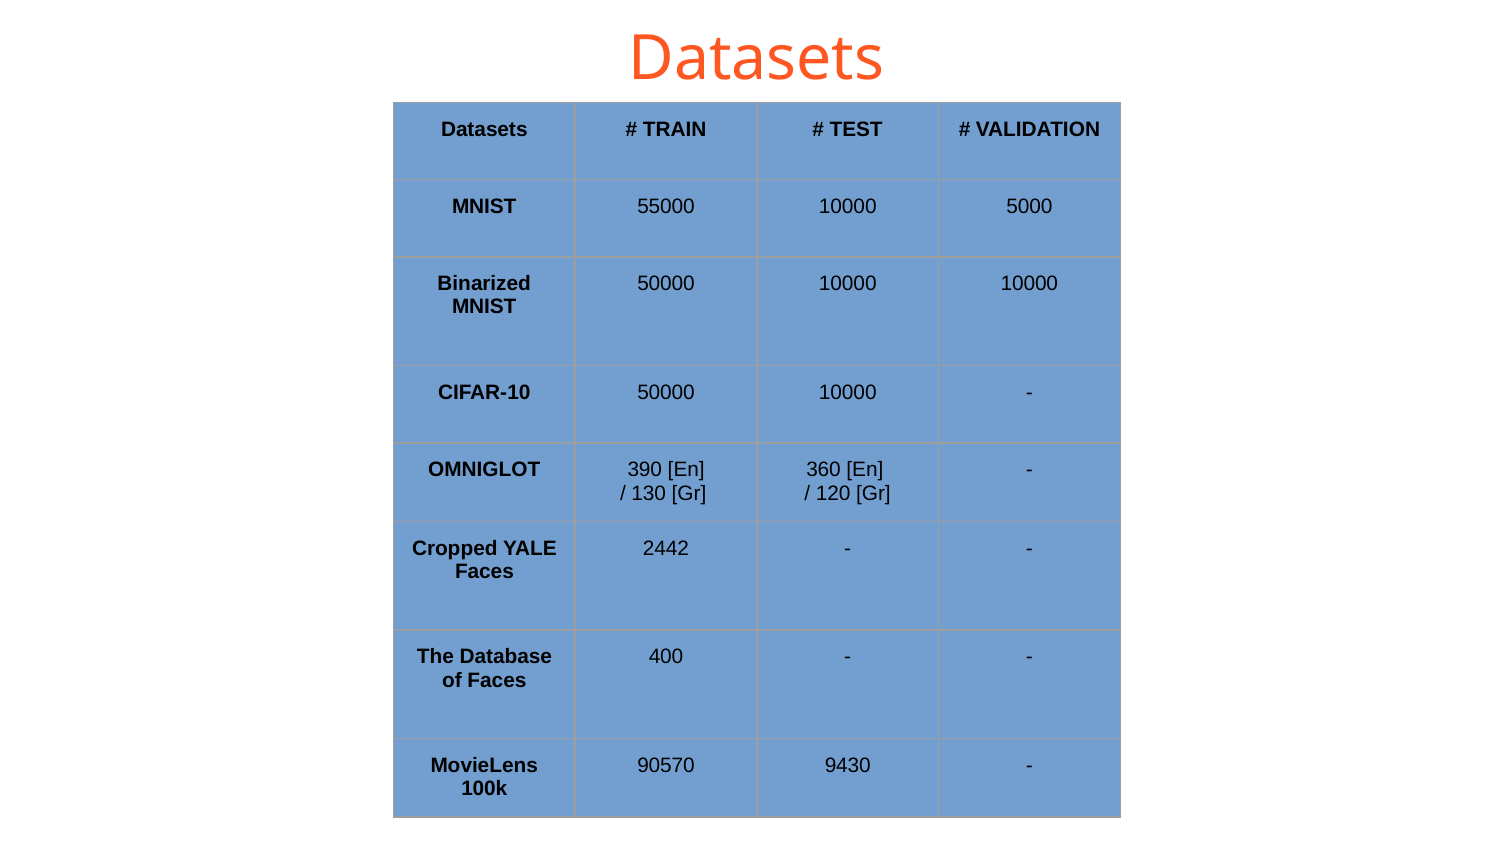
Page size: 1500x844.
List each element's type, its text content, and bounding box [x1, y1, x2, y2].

table_cell 10000 [758, 258, 938, 365]
table_cell 390 [En] / 130 [Gr] [576, 444, 756, 521]
table_header # VALIDATION [939, 103, 1120, 179]
table_cell CIFAR-10 [394, 366, 574, 442]
table_header # TEST [758, 103, 938, 179]
table_cell - [939, 631, 1120, 738]
table_cell MovieLens 100k [394, 739, 574, 816]
table_header # TRAIN [576, 103, 756, 179]
table_cell 360 [En] / 120 [Gr] [758, 444, 938, 521]
table_cell - [939, 444, 1120, 521]
table_cell - [939, 739, 1120, 816]
table_cell OMNIGLOT [394, 444, 574, 521]
title Datasets [126, 2, 1388, 90]
table_cell MNIST [394, 180, 574, 256]
table_cell 50000 [576, 258, 756, 365]
table_cell 10000 [758, 366, 938, 442]
table_cell 2442 [576, 522, 756, 629]
table_cell The Database of Faces [394, 631, 574, 738]
table_cell - [939, 522, 1120, 629]
table_header Datasets [394, 103, 574, 179]
table_cell - [758, 631, 938, 738]
table_cell 90570 [576, 739, 756, 816]
table_cell - [939, 366, 1120, 442]
table_cell 50000 [576, 366, 756, 442]
table_cell - [758, 522, 938, 629]
table_cell Binarized MNIST [394, 258, 574, 365]
table_cell Cropped YALE Faces [394, 522, 574, 629]
table_cell 10000 [758, 180, 938, 256]
table_cell 55000 [576, 180, 756, 256]
table_cell 9430 [758, 739, 938, 816]
table_cell 400 [576, 631, 756, 738]
table_cell 10000 [939, 258, 1120, 365]
table_cell 5000 [939, 180, 1120, 256]
